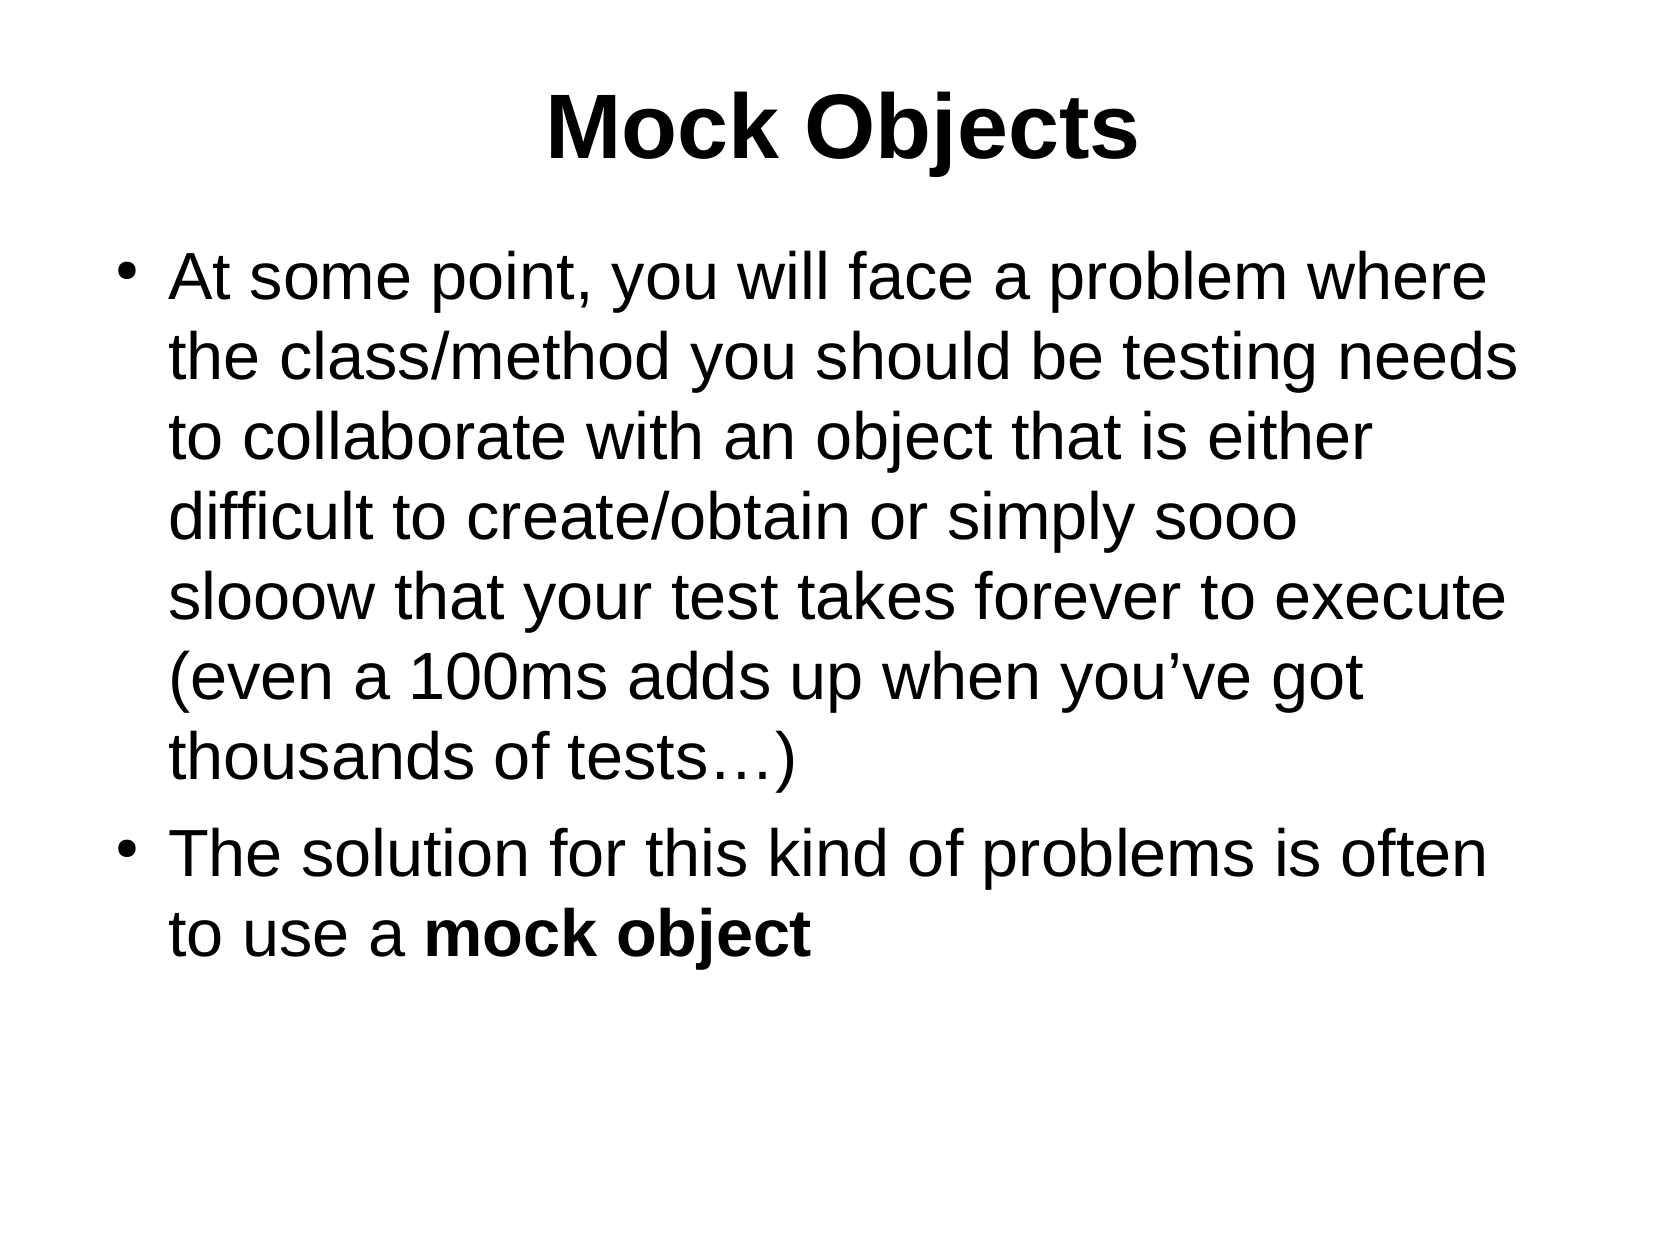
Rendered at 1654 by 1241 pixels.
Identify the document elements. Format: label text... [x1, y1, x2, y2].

title Mock Objects [82, 49, 1571, 196]
list At some point, you will face a problem where the class/method you should be testing needs to collaborate with an object that is either difficult to create/obtain or simply sooo slooow that your test takes forever to execute (even a 100ms adds up when you’ve got thousands of tests…) The solution for this kind of problems is often to use a mock object [82, 225, 1538, 1186]
